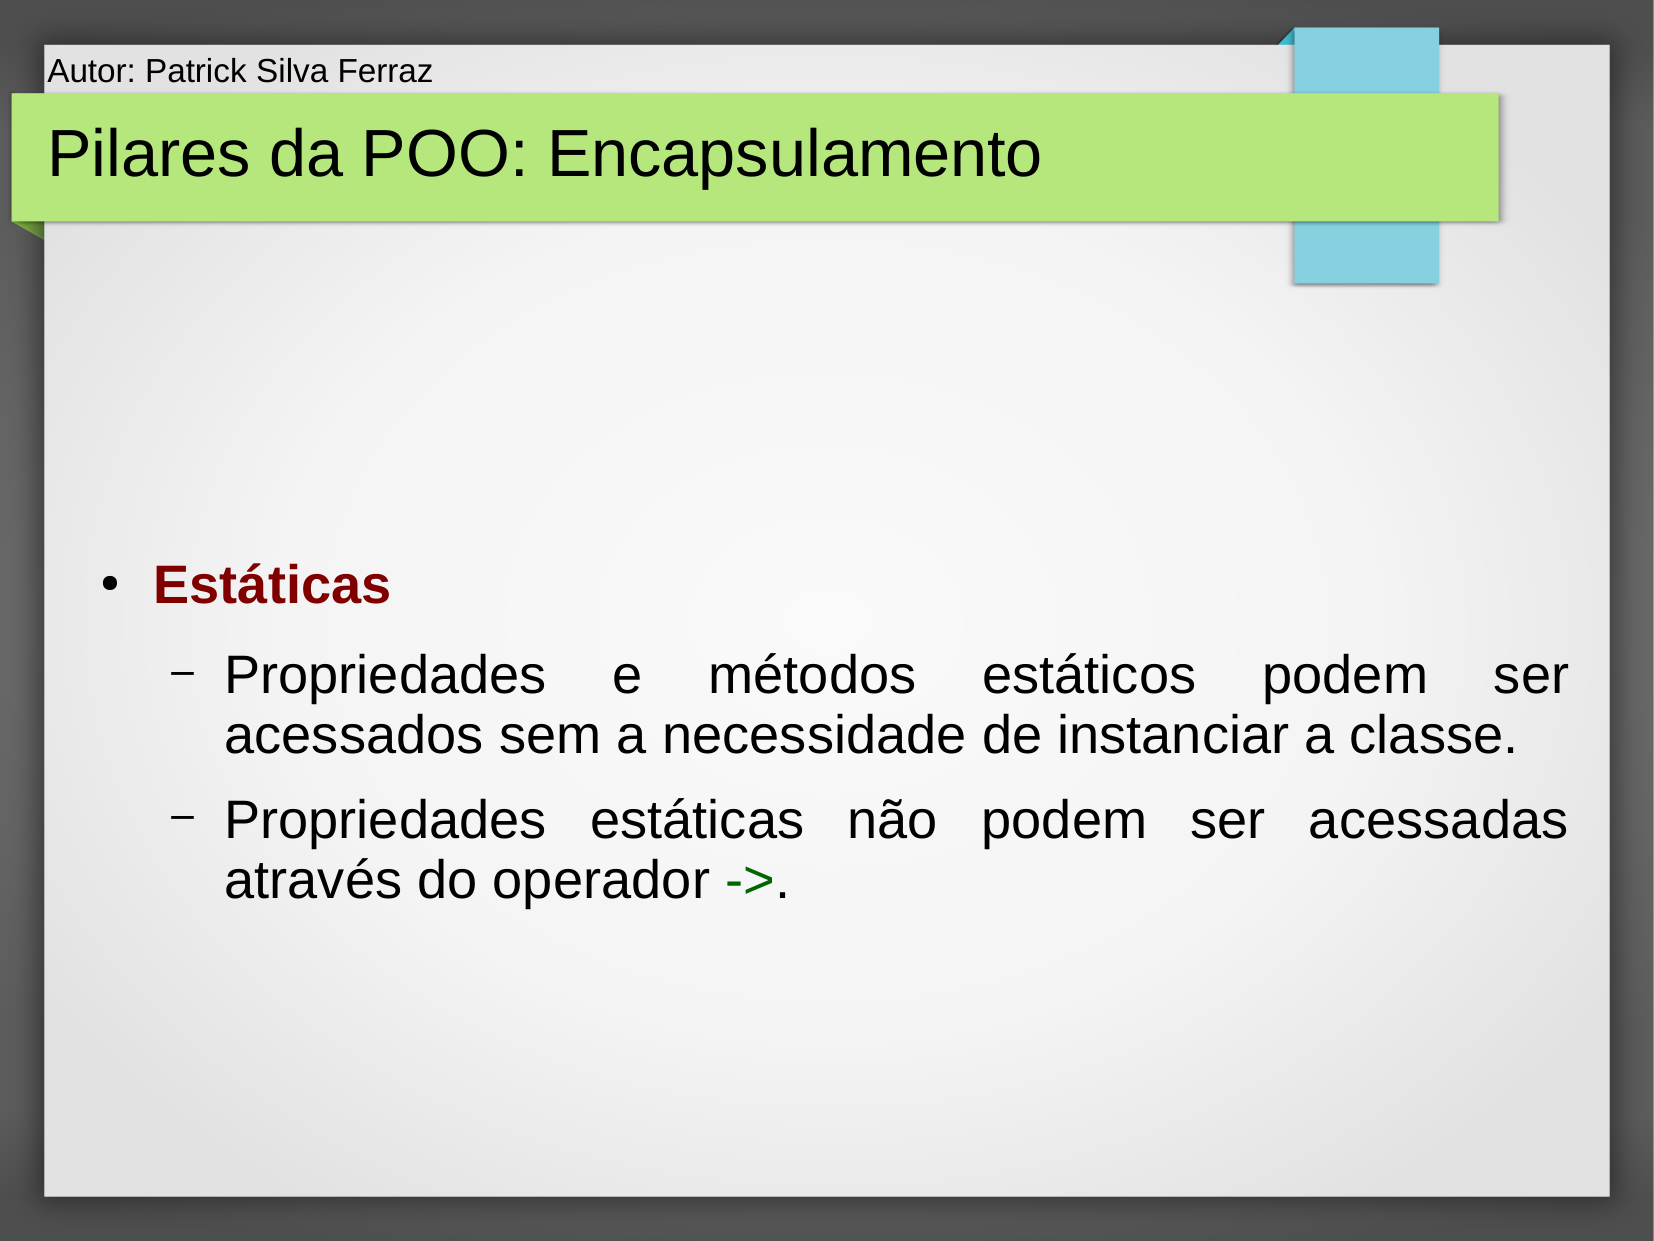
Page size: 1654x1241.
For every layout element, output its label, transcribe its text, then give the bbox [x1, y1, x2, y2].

text_box Autor: Patrick Silva Ferraz [47, 47, 876, 95]
title Pilares da POO: Encapsulamento [47, 69, 1512, 238]
picture [0, 0, 1654, 1241]
list Estáticas Propriedades e métodos estáticos podem ser acessados sem a necessidade de instanciar a classe. Propriedades estáticas não podem ser acessadas através do operador ->. [82, 295, 1571, 1170]
